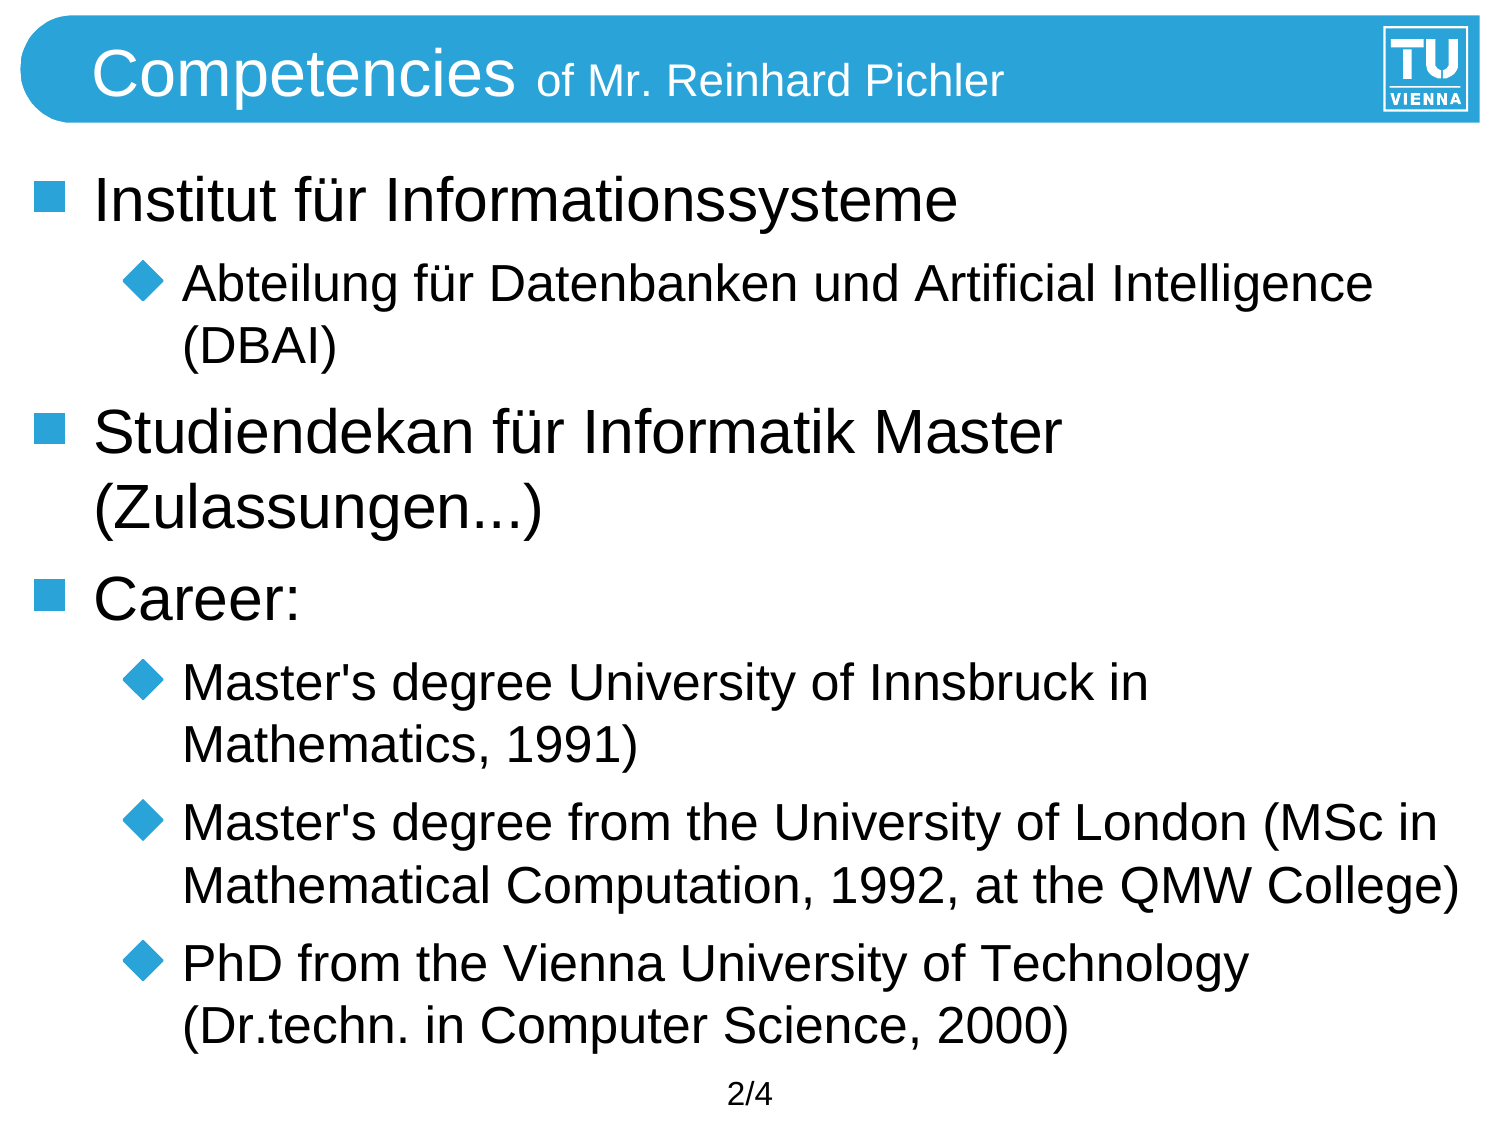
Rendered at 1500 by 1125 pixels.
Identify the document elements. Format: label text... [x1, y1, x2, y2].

list Institut für Informationssysteme Abteilung für Datenbanken und Artificial Intelligence (DBAI) Studiendekan für Informatik Master (Zulassungen...) Career: Master's degree University of Innsbruck in Mathematics, 1991) Master's degree from the University of London (MSc in Mathematical Computation, 1992, at the QMW College) PhD from the Vienna University of Technology (Dr.techn. in Computer Science, 2000) [19, 151, 1481, 1062]
title Competencies of Mr. Reinhard Pichler [76, 7, 1350, 132]
